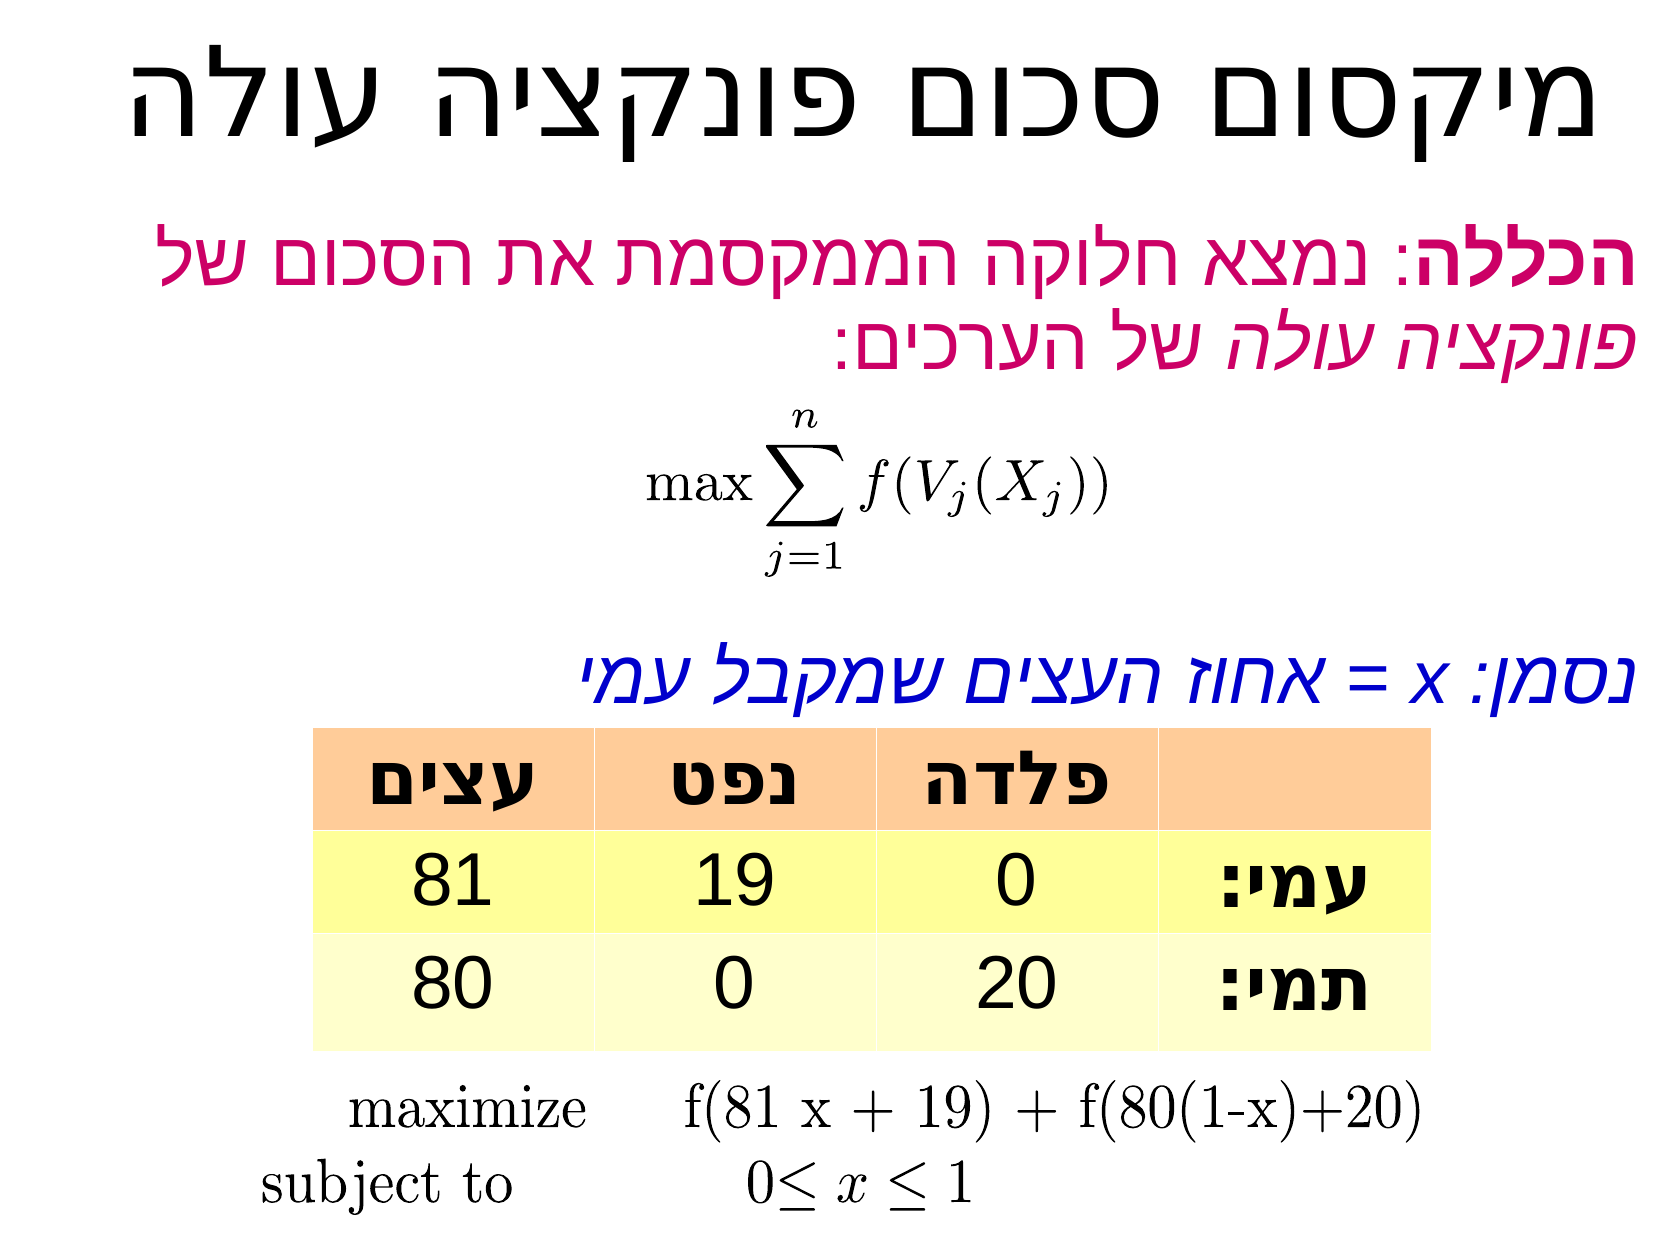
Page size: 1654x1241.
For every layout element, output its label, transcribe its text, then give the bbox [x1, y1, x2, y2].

table_header [1159, 728, 1431, 830]
table_cell 19 [595, 831, 876, 933]
text_box הכללה: נמצא חלוקה הממקסמת את הסכום של פונקציה עולה של הערכים: [0, 210, 1654, 409]
table_header עצים [313, 728, 594, 830]
table_cell עמי: [1159, 831, 1431, 933]
table_header נפט [595, 728, 876, 830]
table_cell 0 [877, 831, 1158, 933]
table_cell תמי: [1159, 934, 1431, 1051]
text_box נסמן: x = אחוז העצים שמקבל עמי [0, 628, 1654, 766]
title מיקסום סכום פונקציה עולה [30, 7, 1654, 166]
text_box [260, 1080, 1426, 1216]
table_cell 80 [313, 934, 594, 1051]
table_cell 20 [877, 934, 1158, 1051]
table_header פלדה [877, 728, 1158, 830]
table_cell 0 [595, 934, 876, 1051]
table_cell 81 [313, 831, 594, 933]
text_box [645, 409, 1113, 577]
